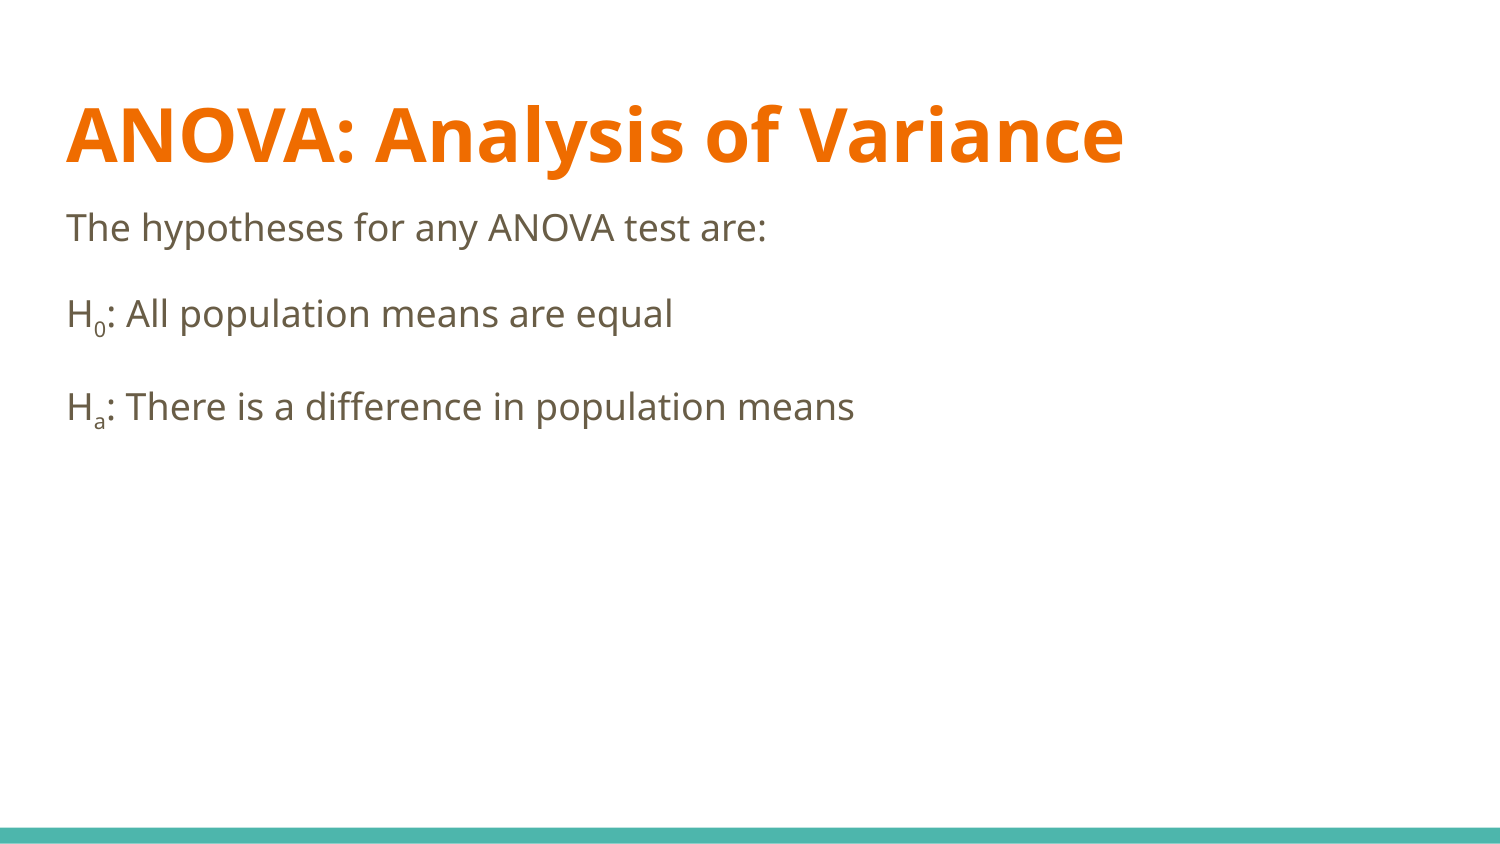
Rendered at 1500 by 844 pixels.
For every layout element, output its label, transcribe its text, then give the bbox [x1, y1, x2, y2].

list The hypotheses for any ANOVA test are: H0: All population means are equal Ha: There is a difference in population means [51, 182, 1449, 819]
title ANOVA: Analysis of Variance [51, 72, 1449, 182]
